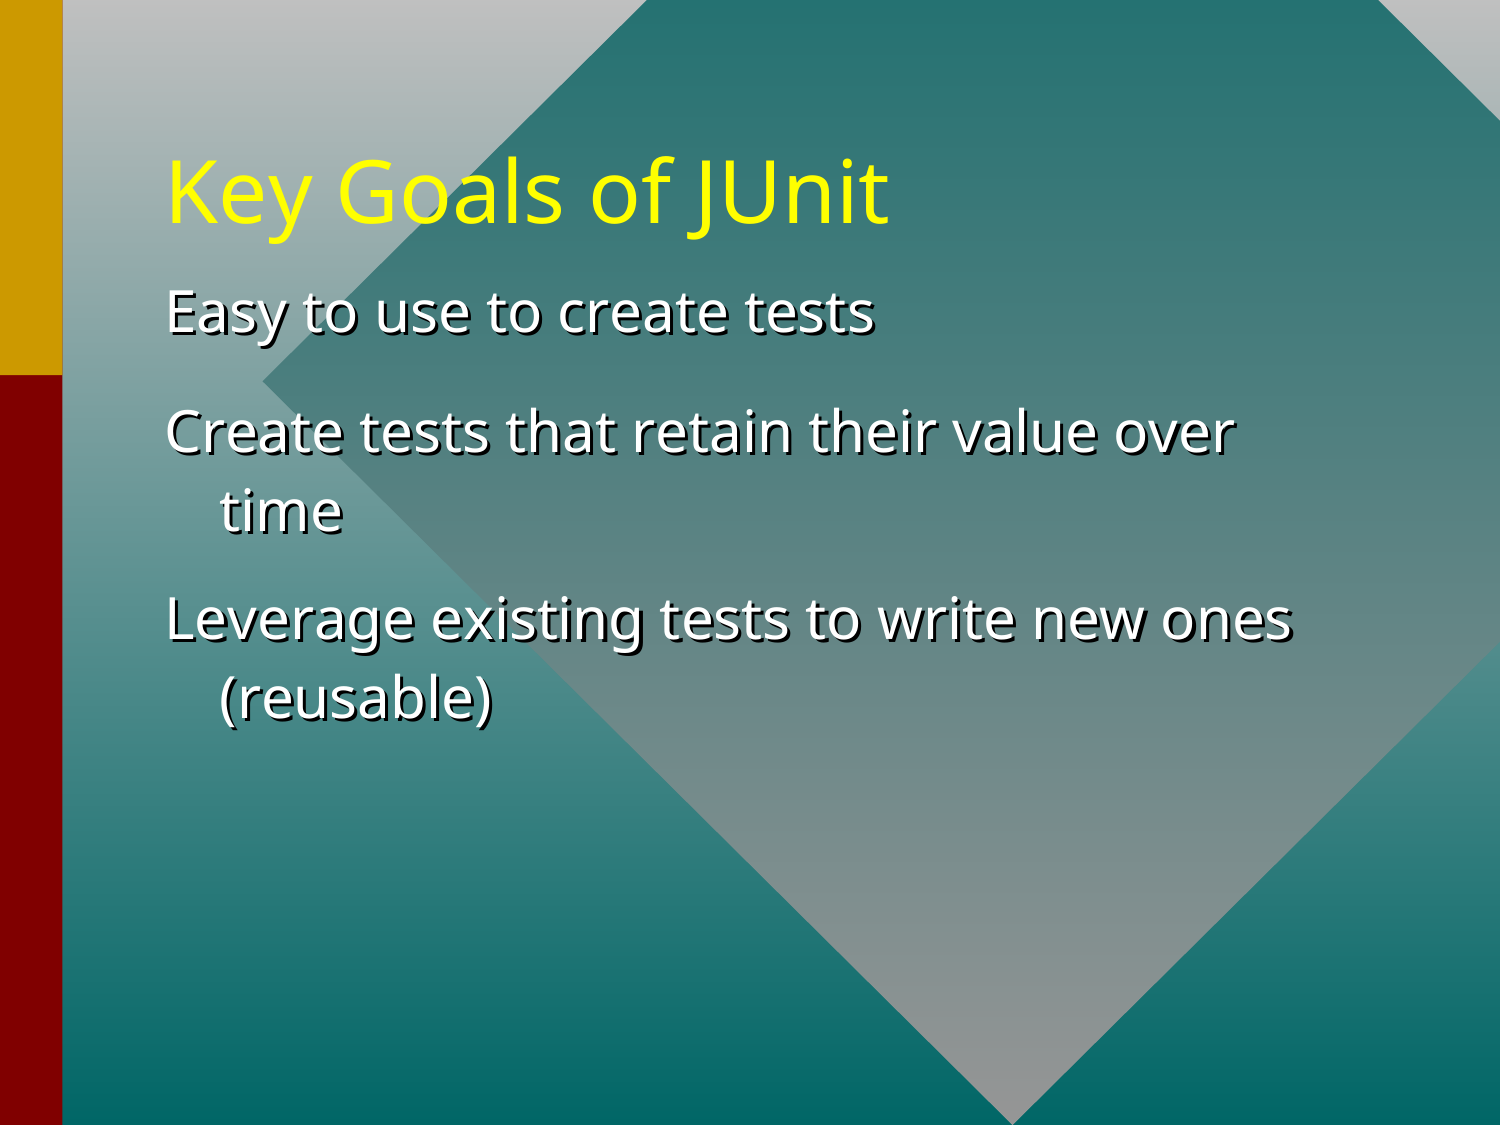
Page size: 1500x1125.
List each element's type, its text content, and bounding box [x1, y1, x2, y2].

title Key Goals of JUnit [150, 99, 1351, 262]
list Easy to use to create tests Create tests that retain their value over time Leverage existing tests to write new ones (reusable) [149, 262, 1388, 1013]
